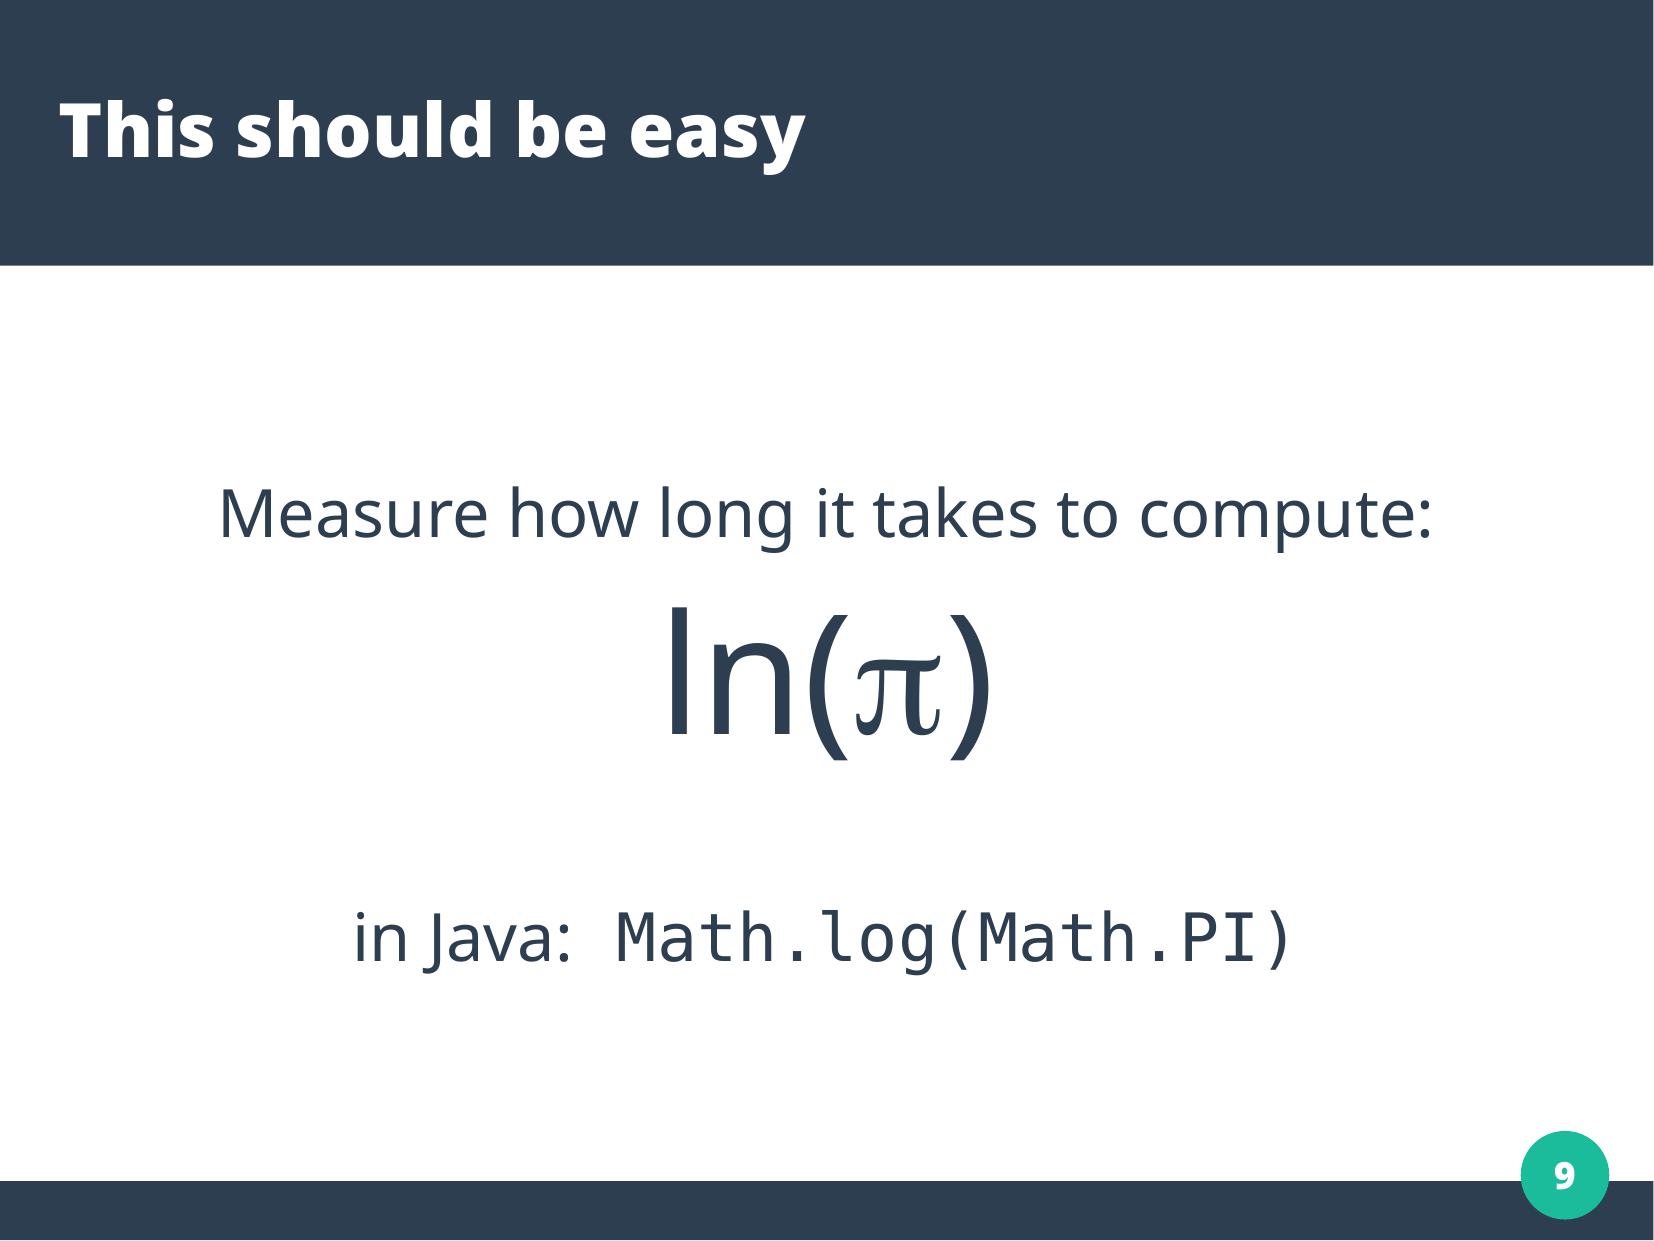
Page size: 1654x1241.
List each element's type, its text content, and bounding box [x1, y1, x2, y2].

title This should be easy [59, 56, 1595, 200]
subtitle Measure how long it takes to compute: ln(p) in Java: Math.log(Math.PI) [59, 324, 1595, 1152]
